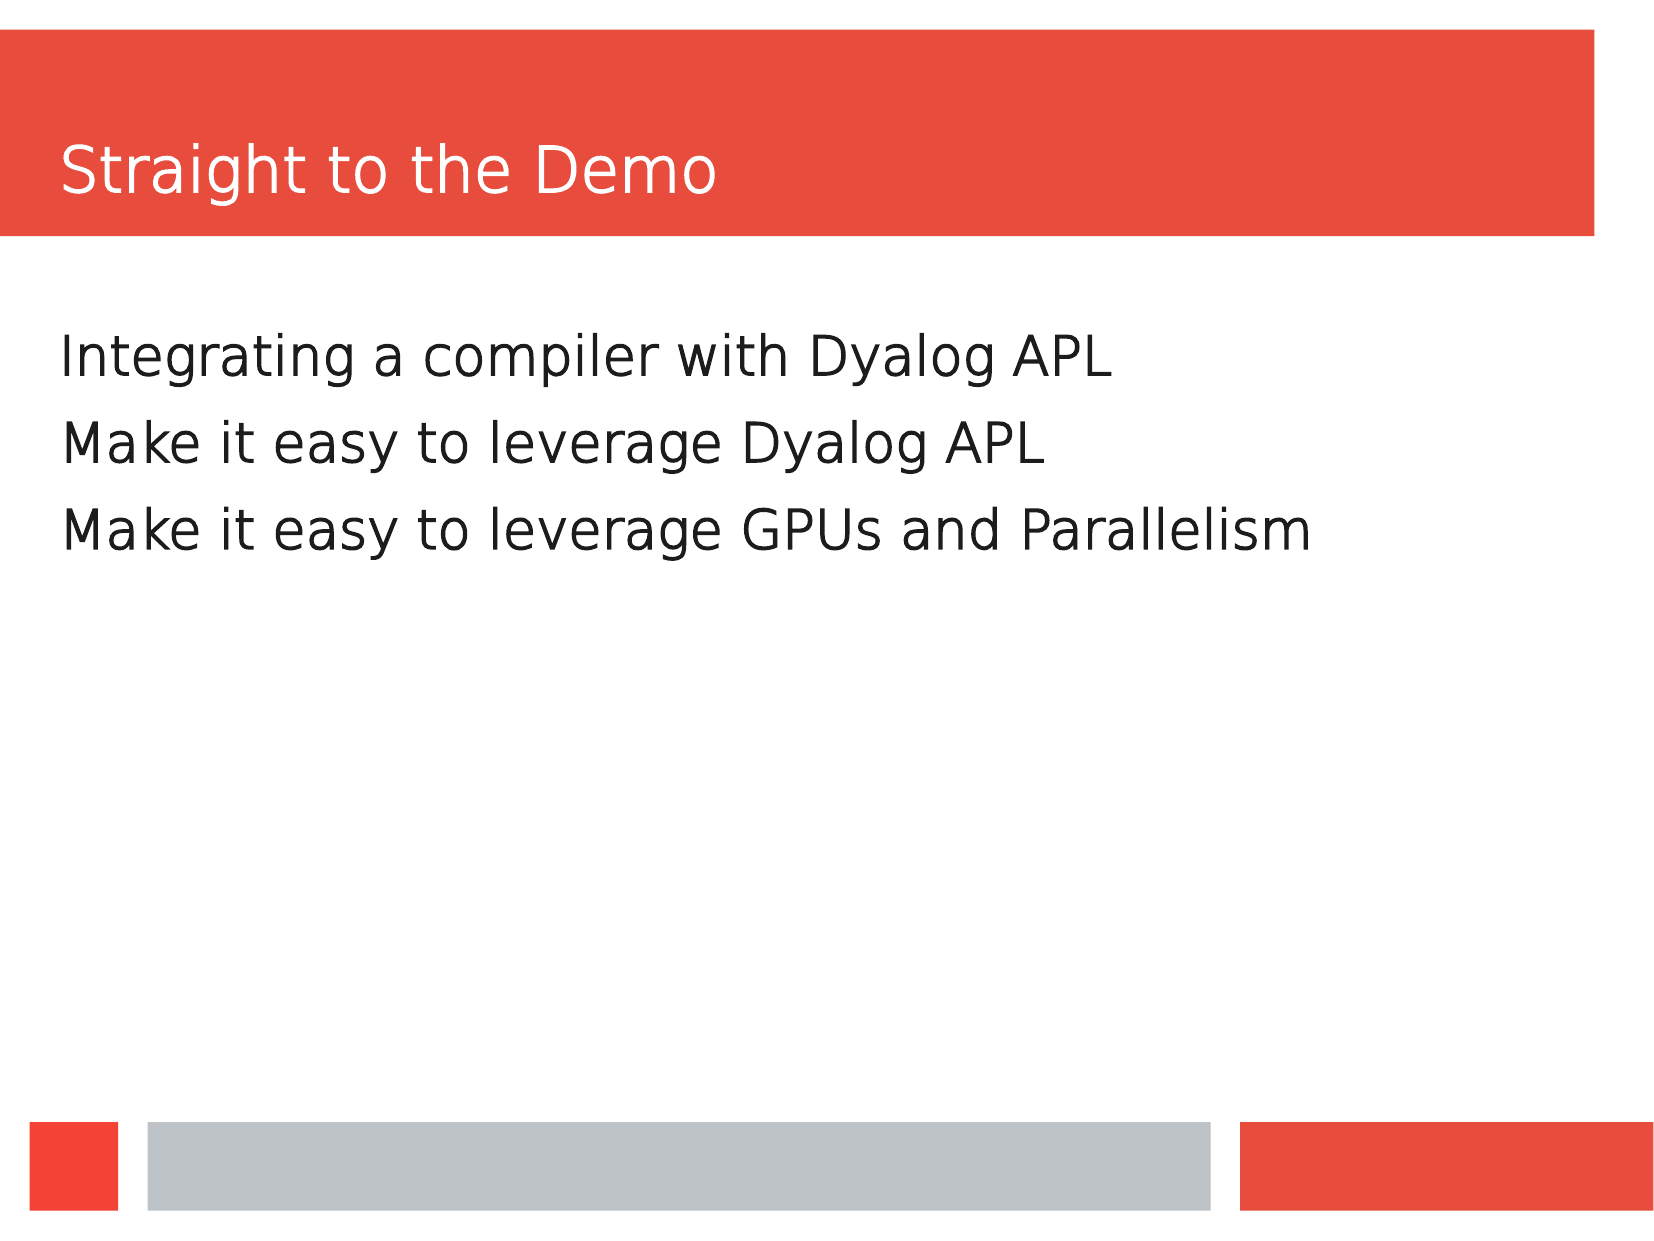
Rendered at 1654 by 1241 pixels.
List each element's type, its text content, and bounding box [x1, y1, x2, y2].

list Integrating a compiler with Dyalog APL Make it easy to leverage Dyalog APL Make it easy to leverage GPUs and Parallelism [59, 324, 1565, 1093]
title Straight to the Demo [59, 59, 1595, 207]
